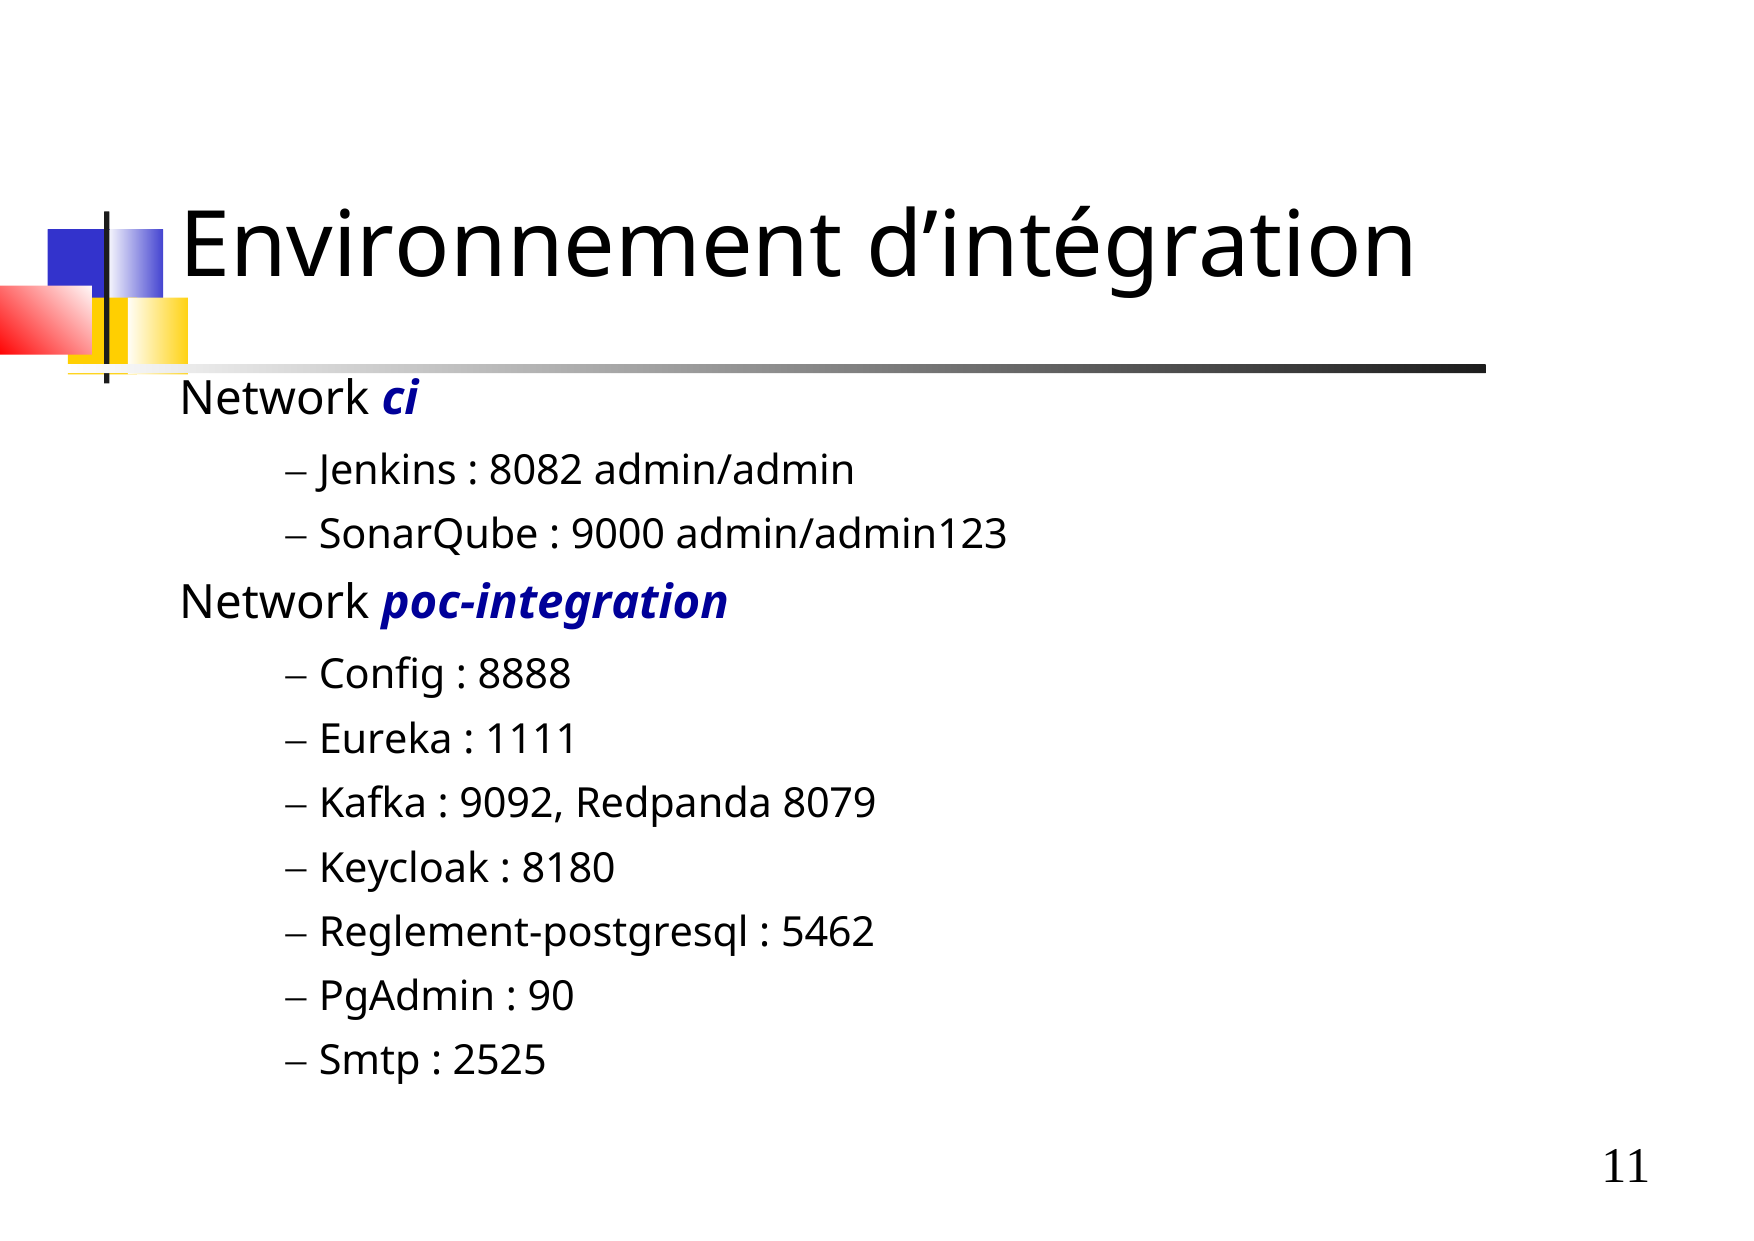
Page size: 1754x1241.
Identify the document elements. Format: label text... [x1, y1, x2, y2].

title Environnement d’intégration [179, 139, 1567, 351]
list Network ci Jenkins : 8082 admin/admin SonarQube : 9000 admin/admin123 Network poc-integration Config : 8888 Eureka : 1111 Kafka : 9092, Redpanda 8079 Keycloak : 8180 Reglement-postgresql : 5462 PgAdmin : 90 Smtp : 2525 [179, 371, 1567, 1091]
